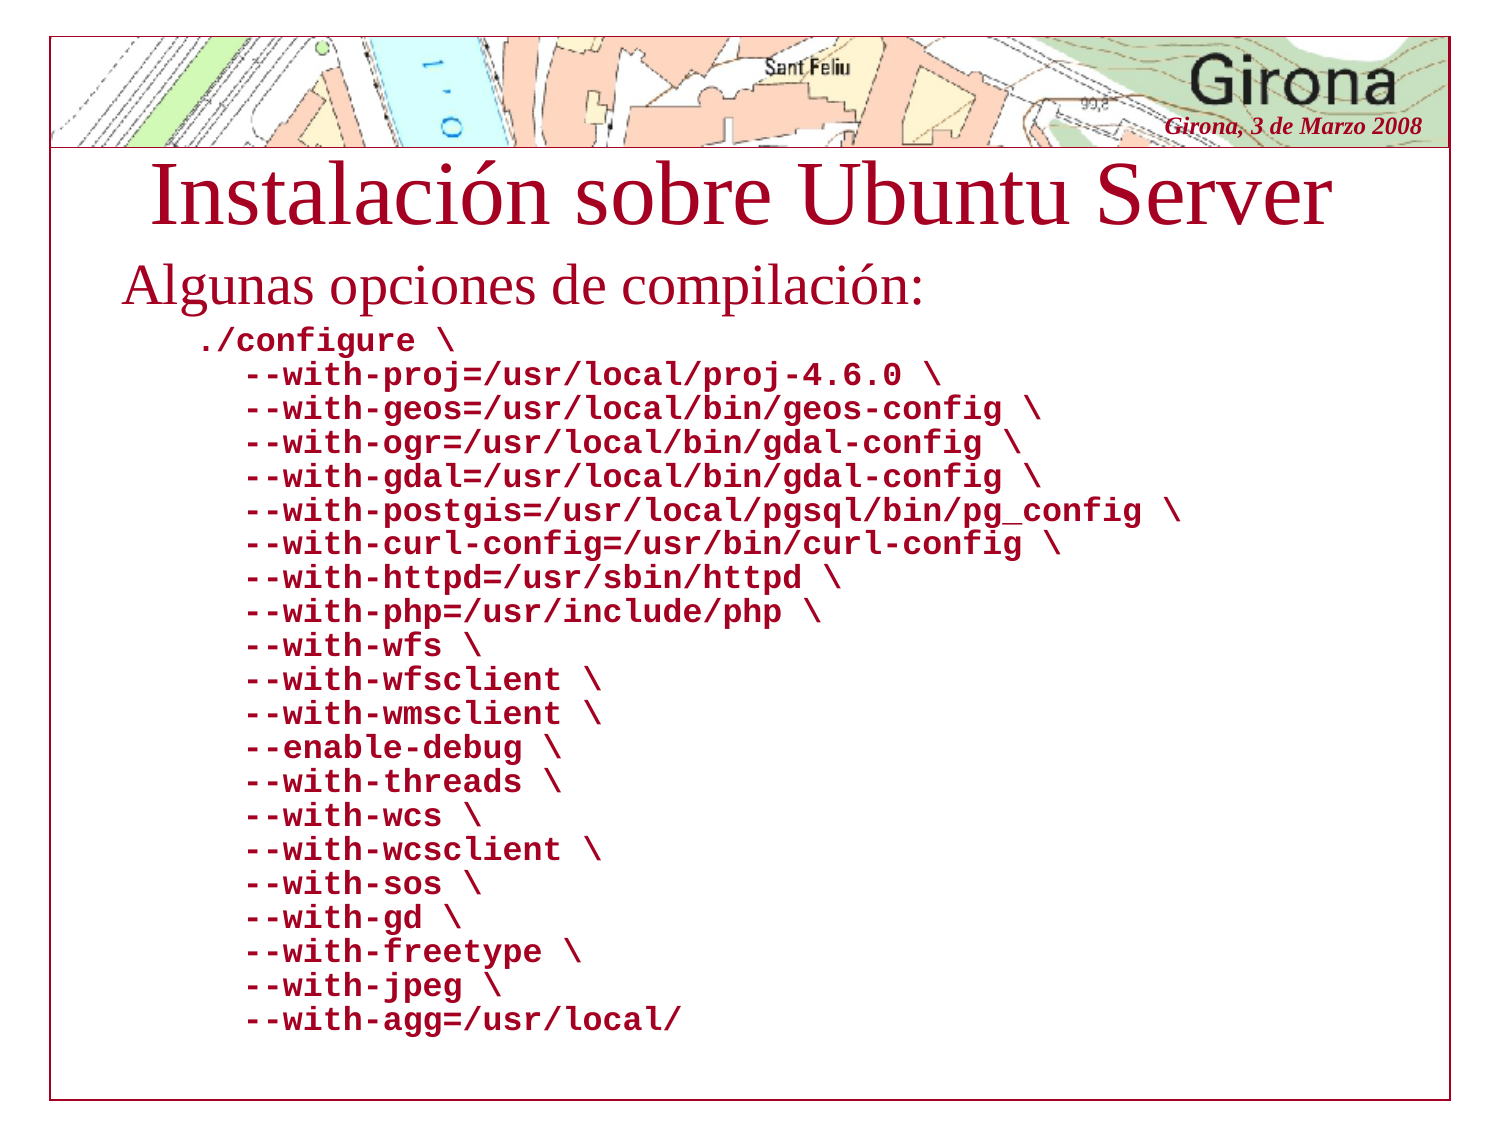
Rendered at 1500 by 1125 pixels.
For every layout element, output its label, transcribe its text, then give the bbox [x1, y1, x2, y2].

title Instalación sobre Ubuntu Server [111, 131, 1374, 249]
list Algunas opciones de compilación: ./configure \ --with-proj=/usr/local/proj-4.6.0 \ --with-geos=/usr/local/bin/geos-config \ --with-ogr=/usr/local/bin/gdal-config \ --with-gdal=/usr/local/bin/gdal-config \ --with-postgis=/usr/local/pgsql/bin/pg_config \ --with-curl-config=/usr/bin/curl-config \ --with-httpd=/usr/sbin/httpd \ --with-php=/usr/include/php \ --with-wfs \ --with-wfsclient \ --with-wmsclient \ --enable-debug \ --with-threads \ --with-wcs \ --with-wcsclient \ --with-sos \ --with-gd \ --with-freetype \ --with-jpeg \ --with-agg=/usr/local/ [106, 249, 1394, 1125]
picture [1310, 120, 1316, 131]
picture [1338, 124, 1348, 131]
picture [51, 37, 1448, 147]
